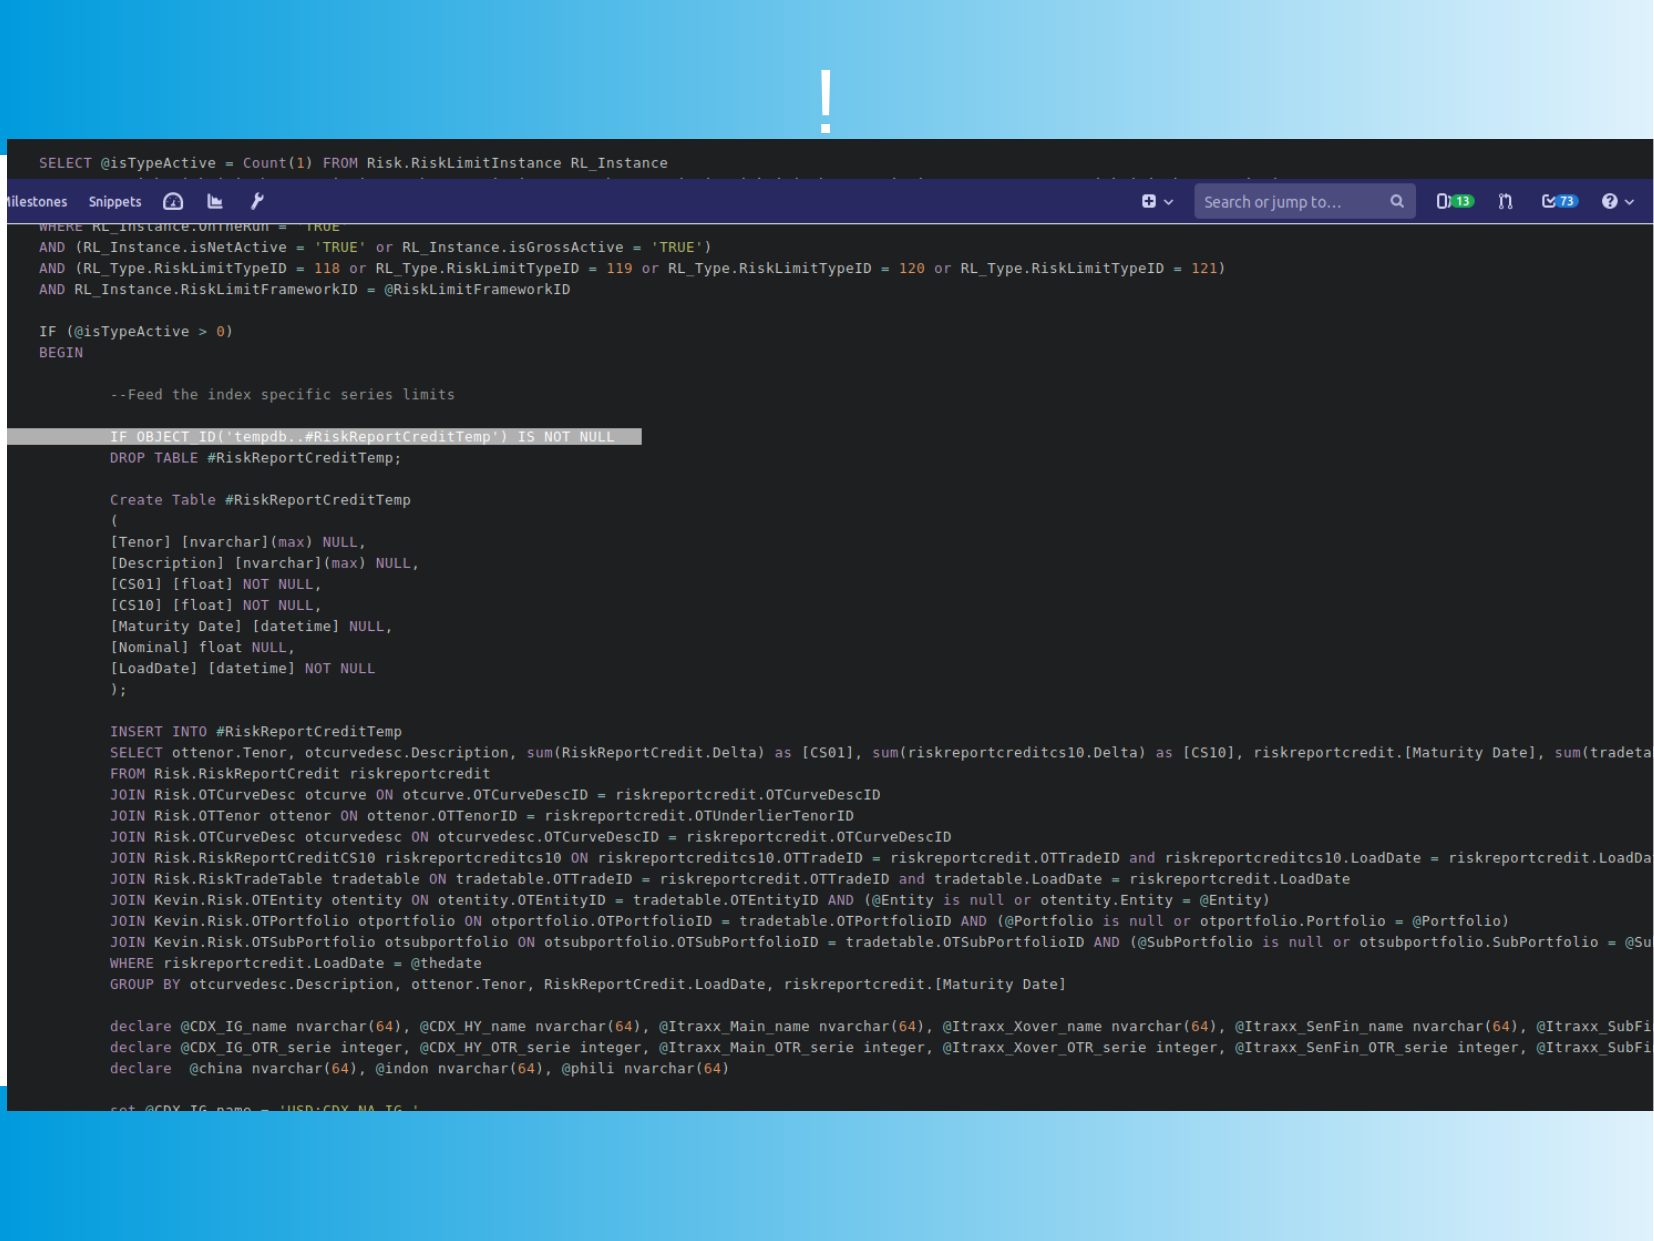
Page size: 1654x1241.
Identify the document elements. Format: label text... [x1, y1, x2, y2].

title ! [82, 49, 1571, 139]
picture [7, 139, 1654, 1241]
